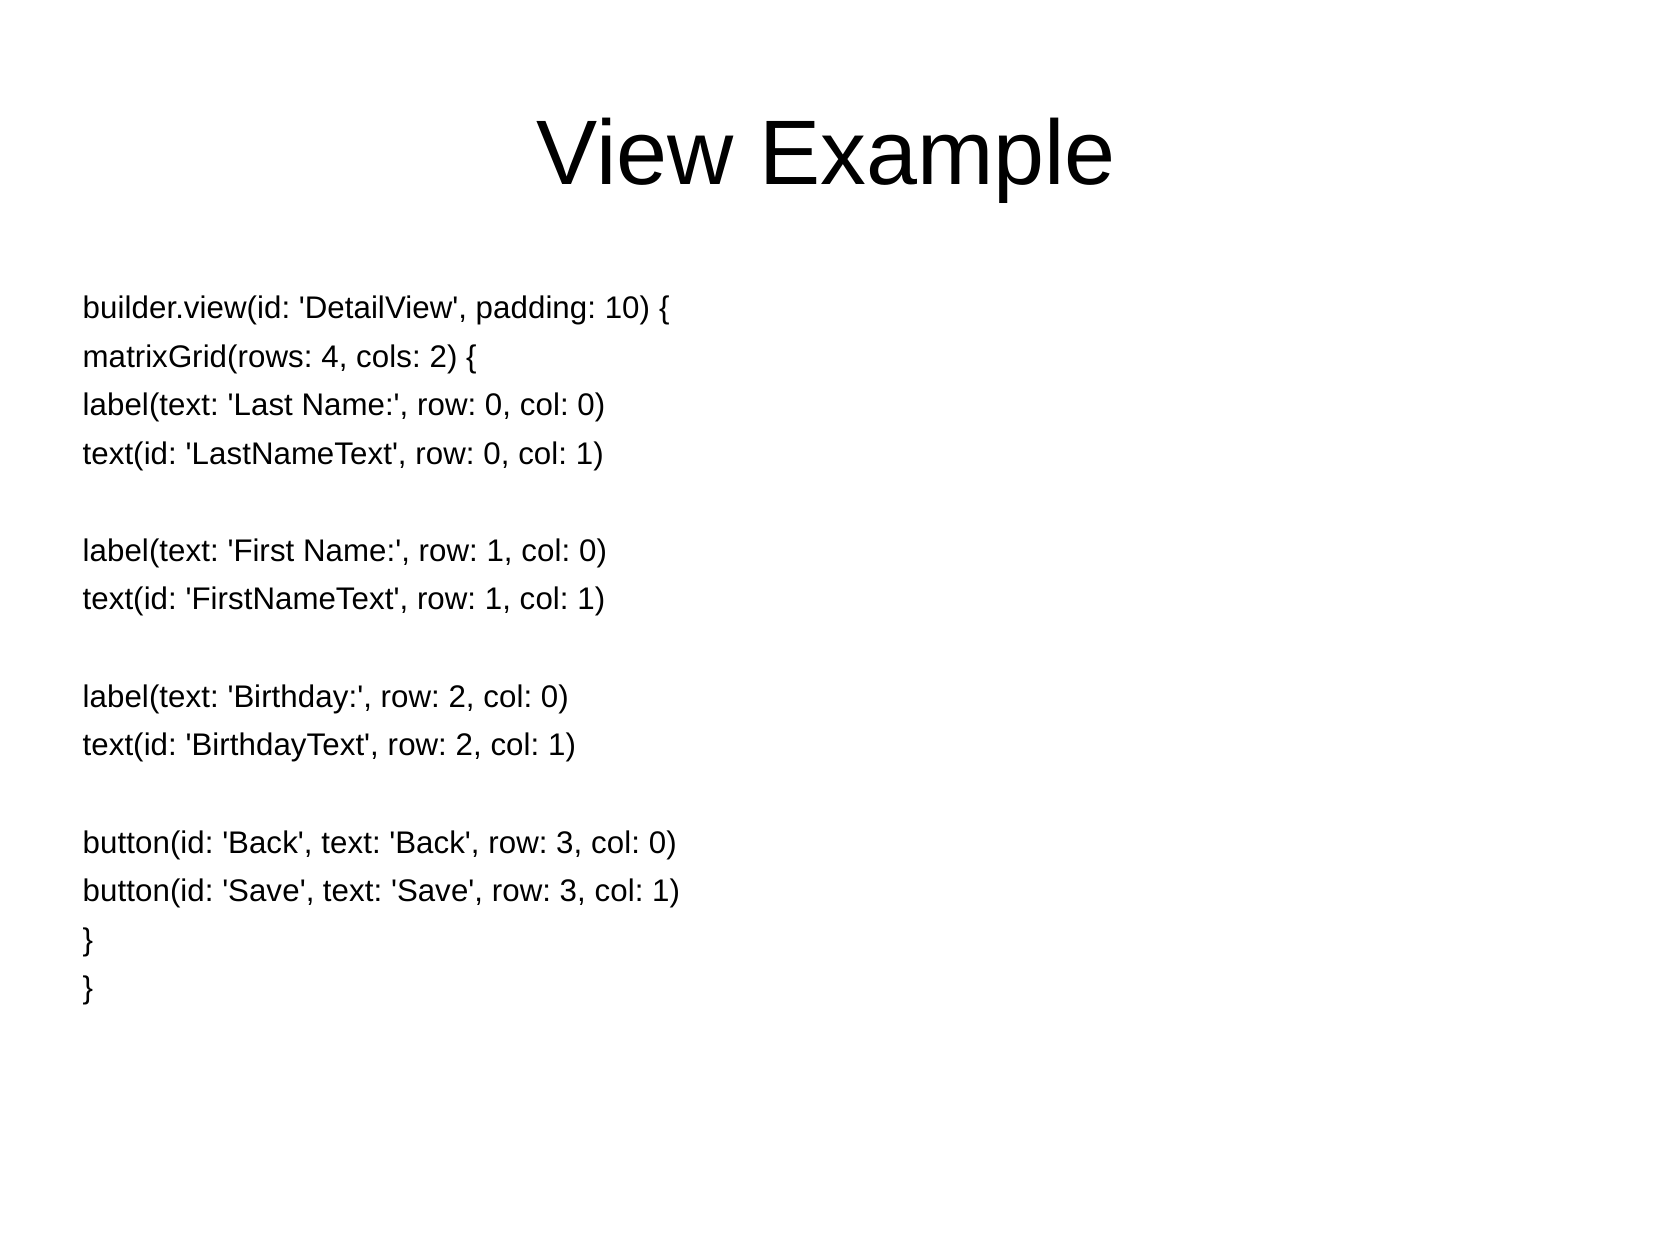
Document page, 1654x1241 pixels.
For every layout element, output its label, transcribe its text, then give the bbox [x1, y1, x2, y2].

title View Example [82, 49, 1571, 257]
list builder.view(id: 'DetailView', padding: 10) { matrixGrid(rows: 4, cols: 2) { label(text: 'Last Name:', row: 0, col: 0) text(id: 'LastNameText', row: 0, col: 1) label(text: 'First Name:', row: 1, col: 0) text(id: 'FirstNameText', row: 1, col: 1) label(text: 'Birthday:', row: 2, col: 0) text(id: 'BirthdayText', row: 2, col: 1) button(id: 'Back', text: 'Back', row: 3, col: 0) button(id: 'Save', text: 'Save', row: 3, col: 1) } } [82, 290, 1571, 1010]
